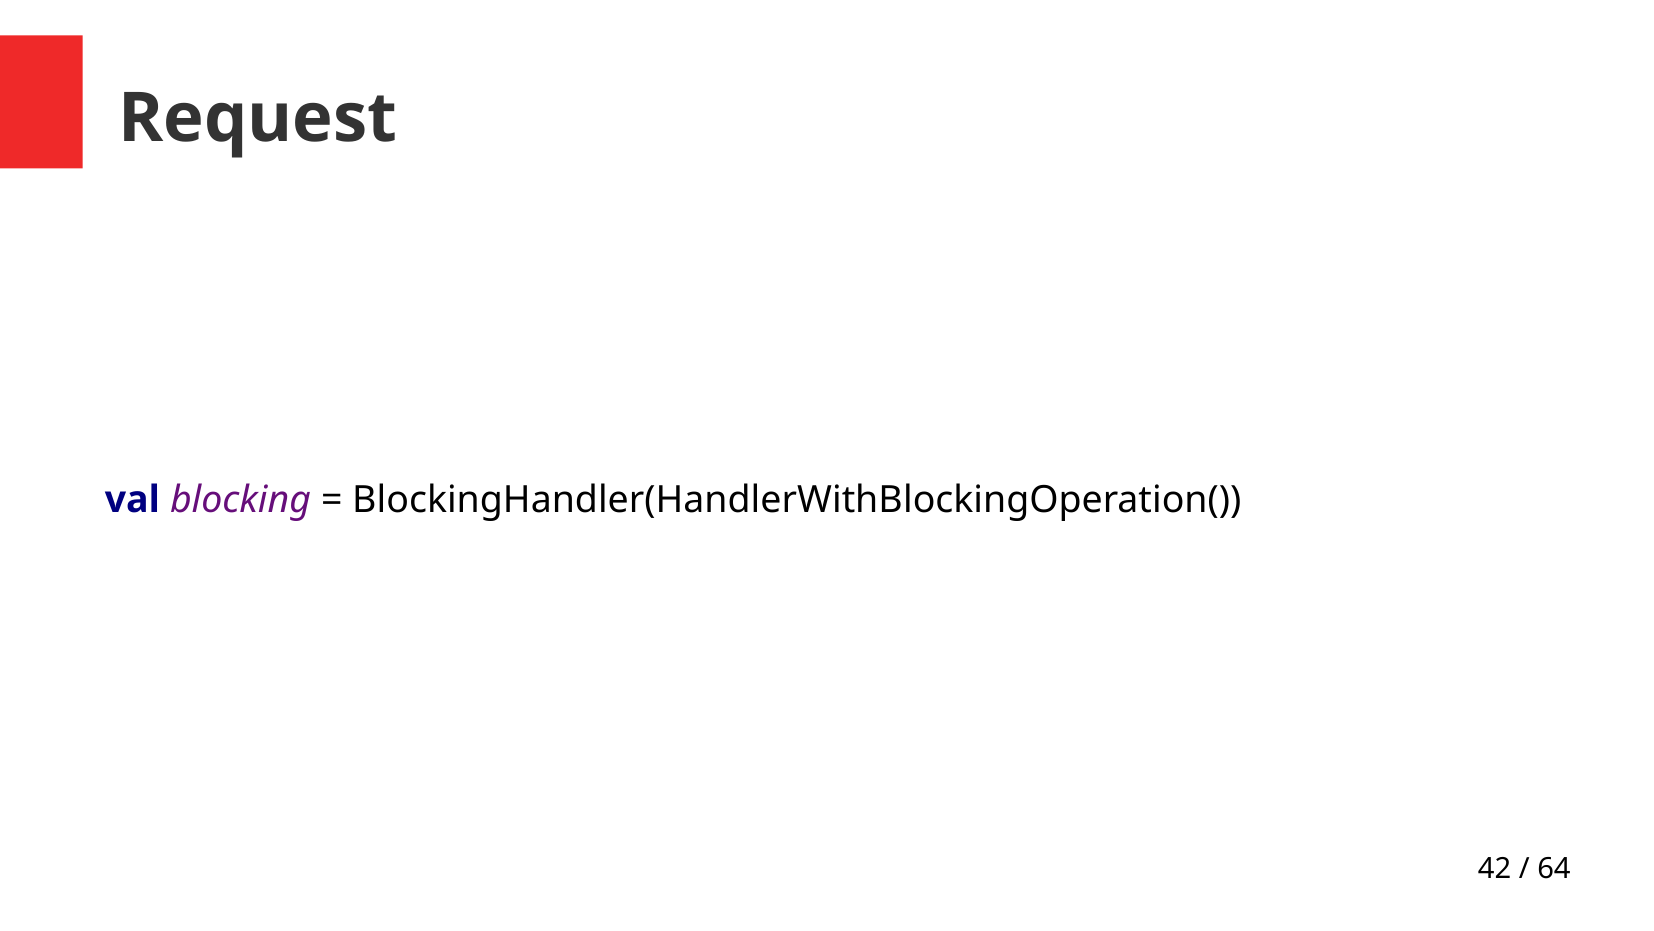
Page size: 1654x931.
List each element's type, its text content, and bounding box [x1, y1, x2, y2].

title Request [118, 37, 1571, 193]
text_box val blocking = BlockingHandler(HandlerWithBlockingOperation()) [90, 465, 1546, 570]
